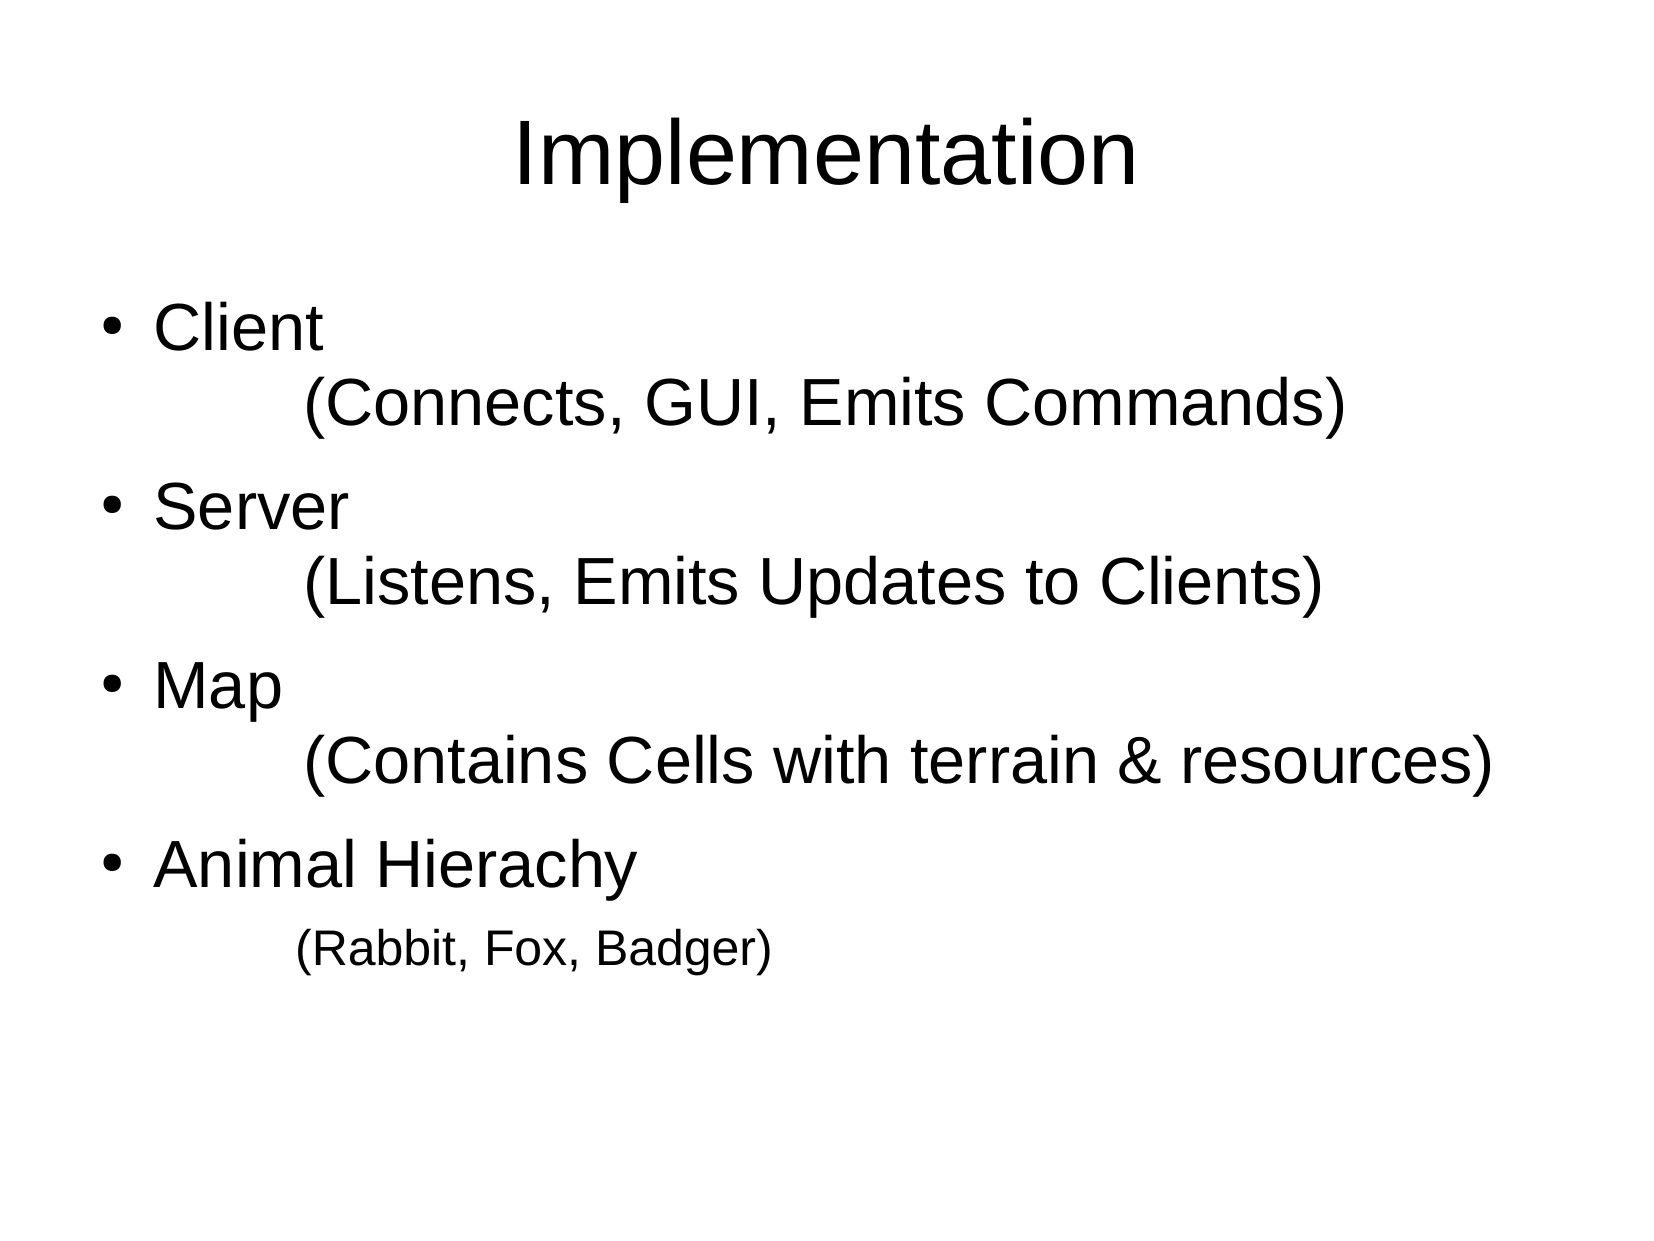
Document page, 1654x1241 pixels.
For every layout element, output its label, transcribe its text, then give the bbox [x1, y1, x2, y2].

list Client (Connects, GUI, Emits Commands) Server (Listens, Emits Updates to Clients) Map (Contains Cells with terrain & resources) Animal Hierachy (Rabbit, Fox, Badger) [82, 290, 1571, 1010]
title Implementation [82, 49, 1571, 257]
